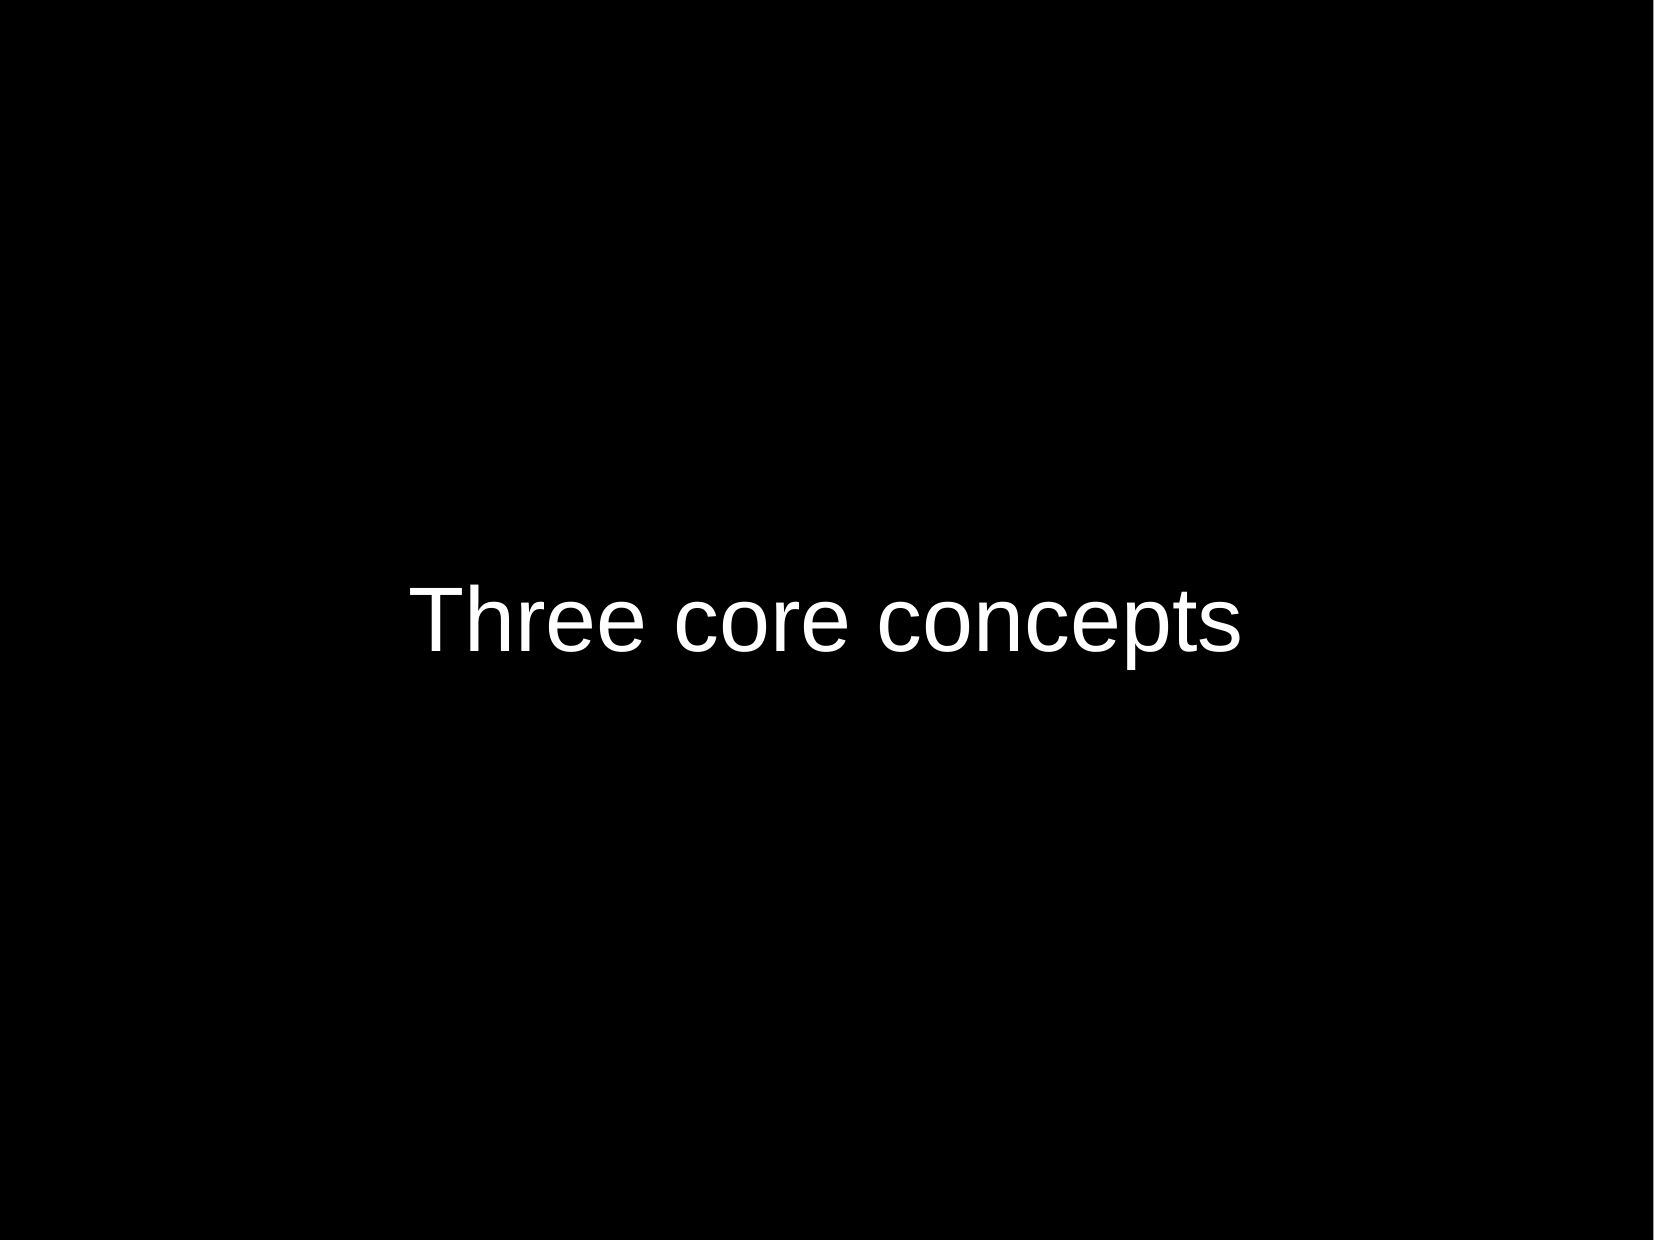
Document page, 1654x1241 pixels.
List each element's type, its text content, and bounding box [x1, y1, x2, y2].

title Three core concepts [82, 516, 1571, 724]
